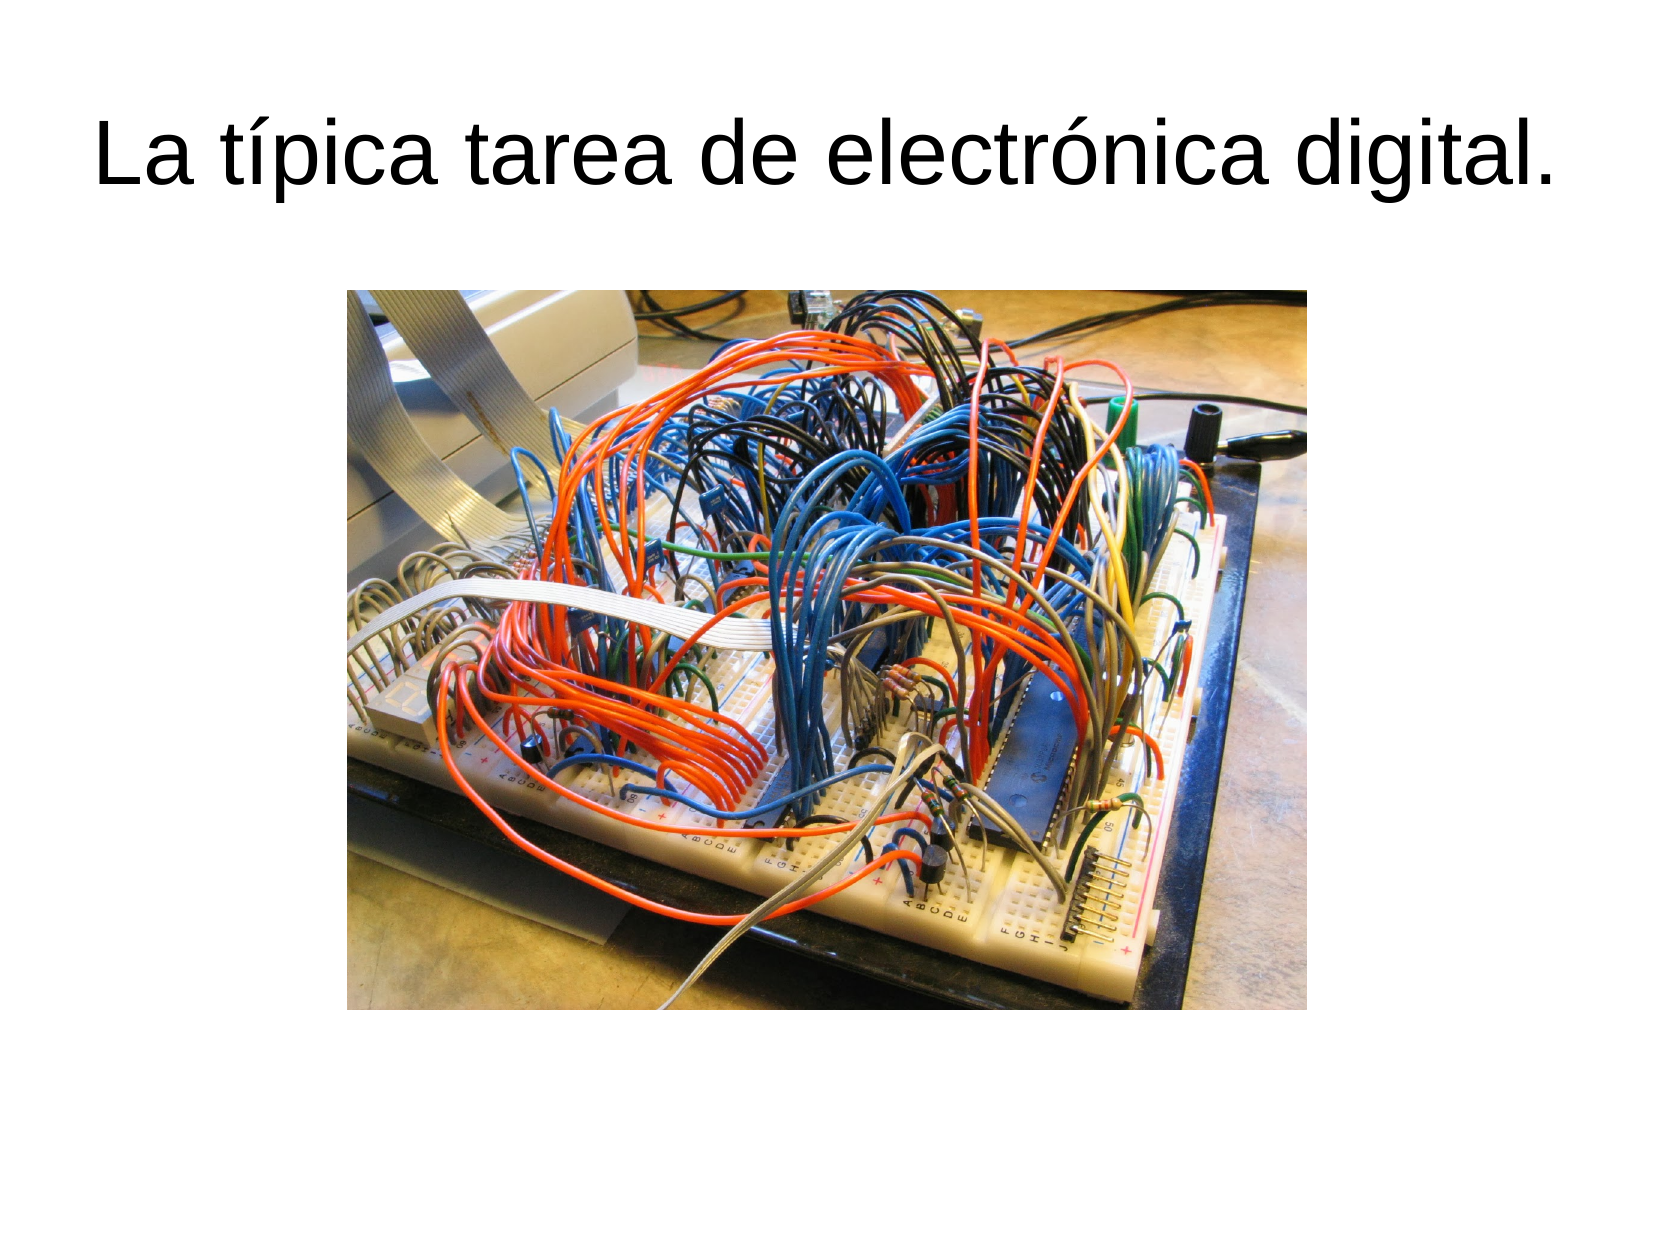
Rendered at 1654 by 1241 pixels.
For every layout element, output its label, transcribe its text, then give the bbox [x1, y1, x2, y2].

picture [347, 290, 1307, 1010]
title La típica tarea de electrónica digital. [82, 49, 1571, 257]
